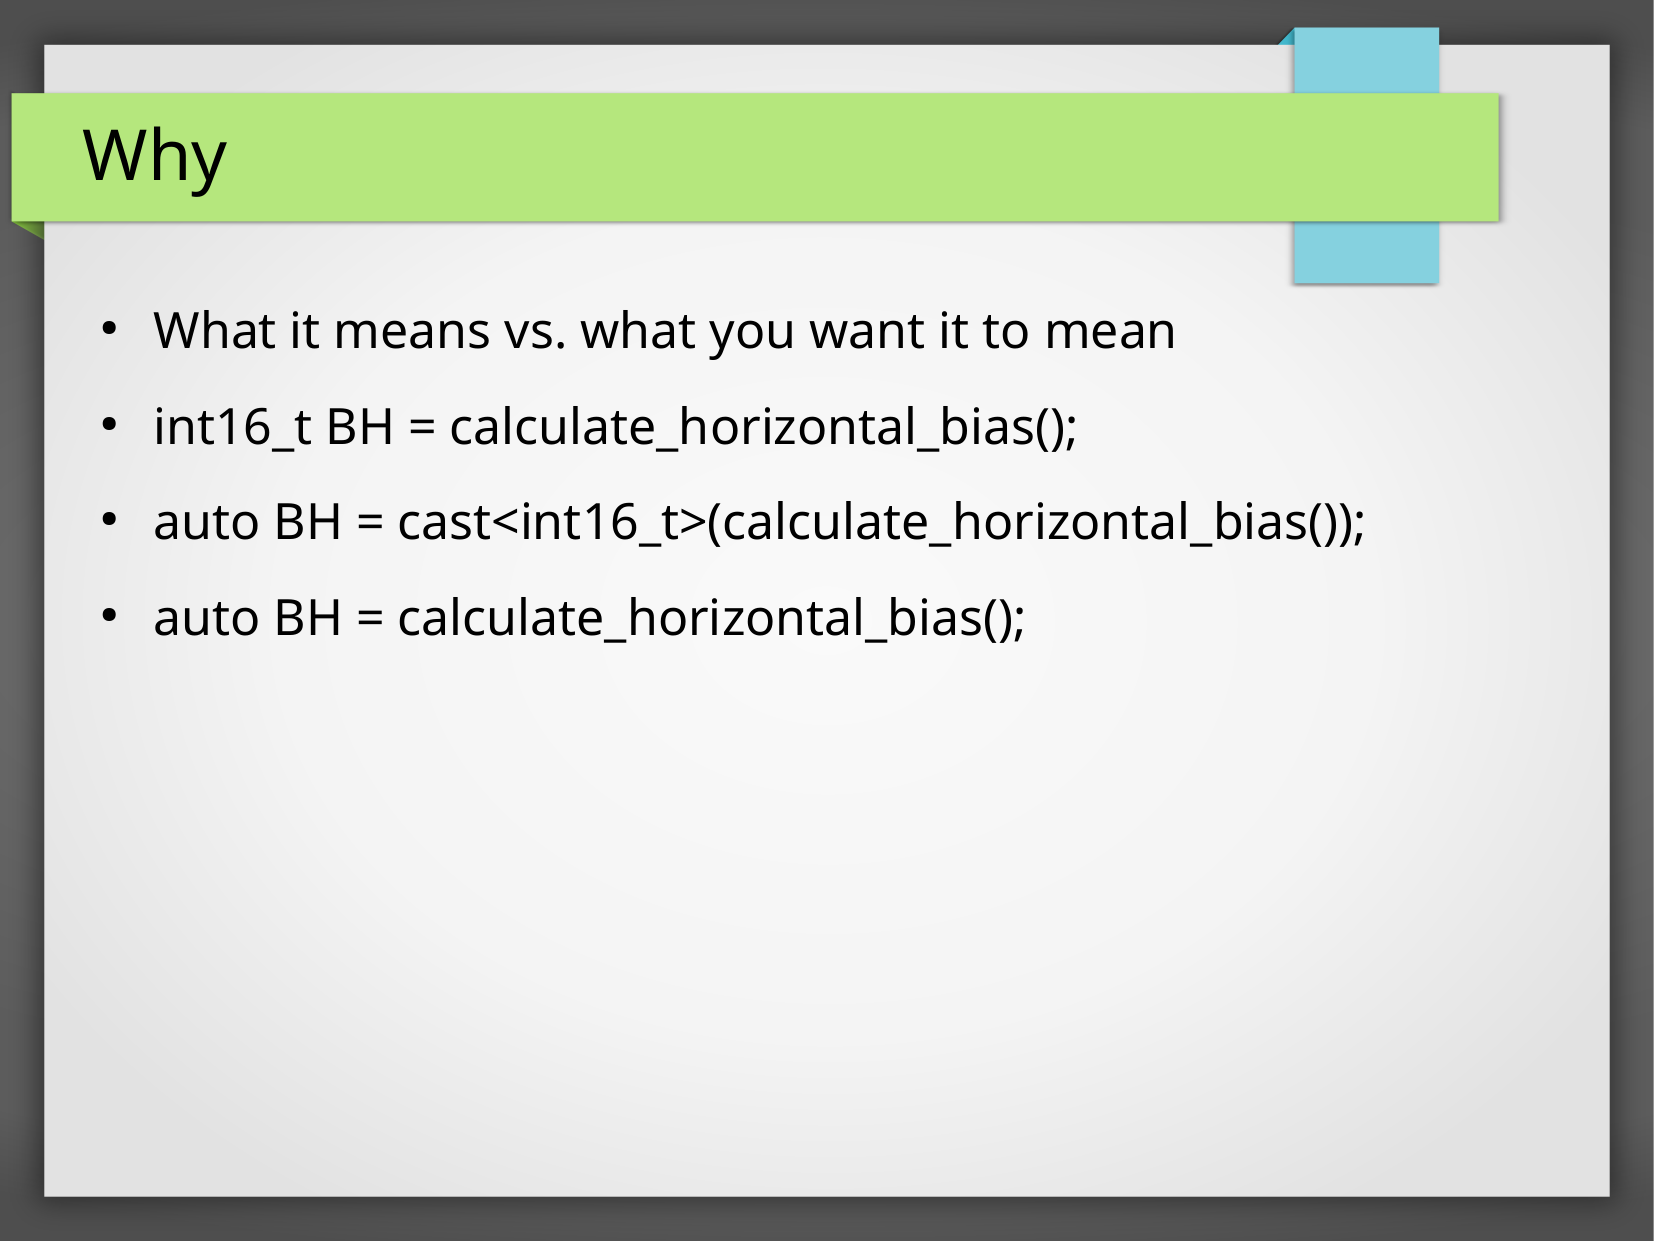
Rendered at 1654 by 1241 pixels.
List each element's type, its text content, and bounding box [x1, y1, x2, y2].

picture [0, 0, 1654, 1241]
list What it means vs. what you want it to mean int16_t BH = calculate_horizontal_bias(); auto BH = cast<int16_t>(calculate_horizontal_bias()); auto BH = calculate_horizontal_bias(); [82, 295, 1571, 1015]
title Why [82, 94, 1264, 213]
